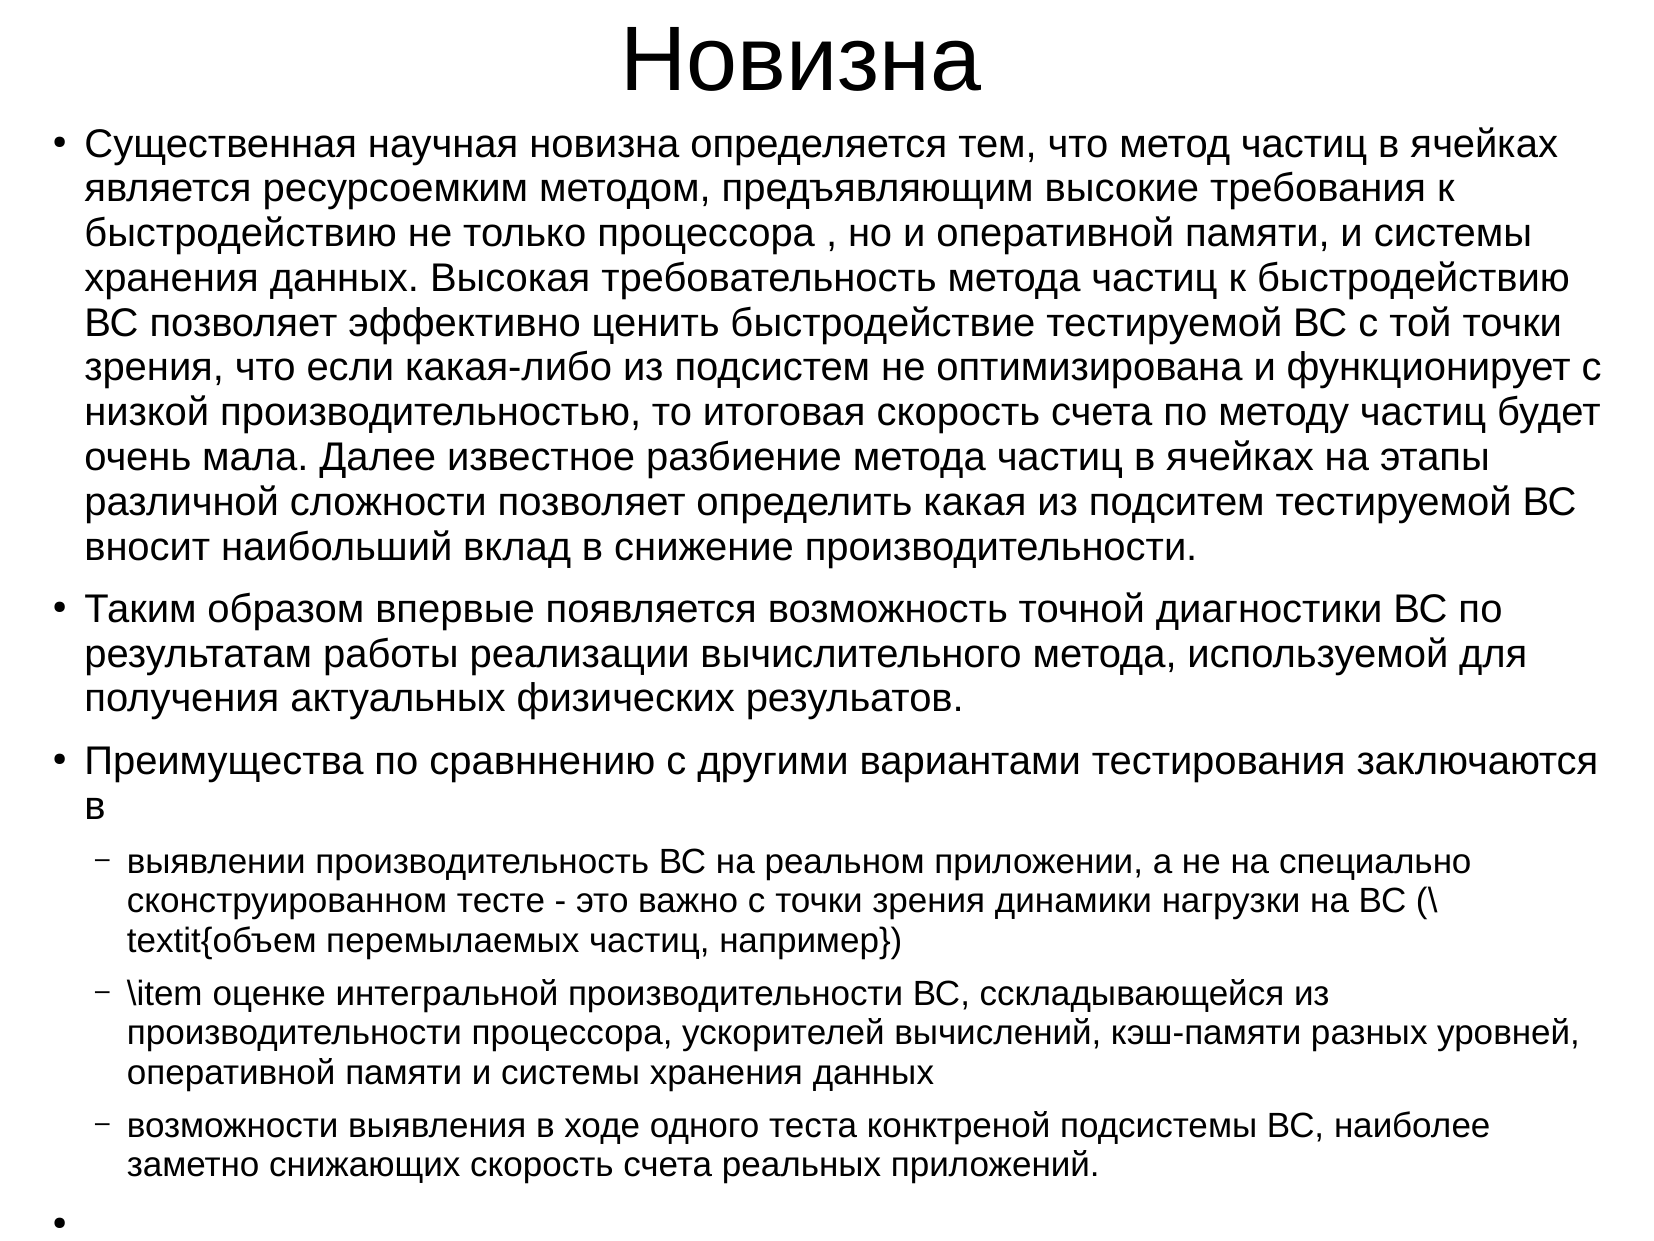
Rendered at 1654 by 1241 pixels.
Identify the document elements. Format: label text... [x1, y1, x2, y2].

title Новизна [56, 0, 1546, 120]
list Существенная научная новизна определяется тем, что метод частиц в ячейках является ресурсоемким методом, предъявляющим высокие требования к быстродействию не только процессора , но и оперативной памяти, и системы хранения данных. Высокая требовательность метода частиц к быстродействию ВС позволяет эффективно ценить быстродействие тестируемой ВС с той точки зрения, что если какая-либо из подсистем не оптимизирована и функционирует с низкой производительностью, то итоговая скорость счета по методу частиц будет очень мала. Далее известное разбиение метода частиц в ячейках на этапы различной сложности позволяет определить какая из подситем тестируемой ВС вносит наибольший вклад в снижение производительности. Таким образом впервые появляется возможность точной диагностики ВС по результатам работы реализации вычислительного метода, используемой для получения актуальных физических резульатов. Преимущества по сравннению с другими вариантами тестирования заключаются в выявлении производительность ВС на реальном приложении, а не на специально сконструированном тесте - это важно с точки зрения динамики нагрузки на ВС (\textit{объем перемылаемых частиц, например}) \item оценке интегральной производительности ВС, сскладывающейся из производительности процессора, ускорителей вычислений, кэш-памяти разных уровней, оперативной памяти и системы хранения данных возможности выявления в ходе одного теста конктреной подсистемы ВС, наиболее заметно снижающих скорость счета реальных приложений. [41, 120, 1621, 1201]
